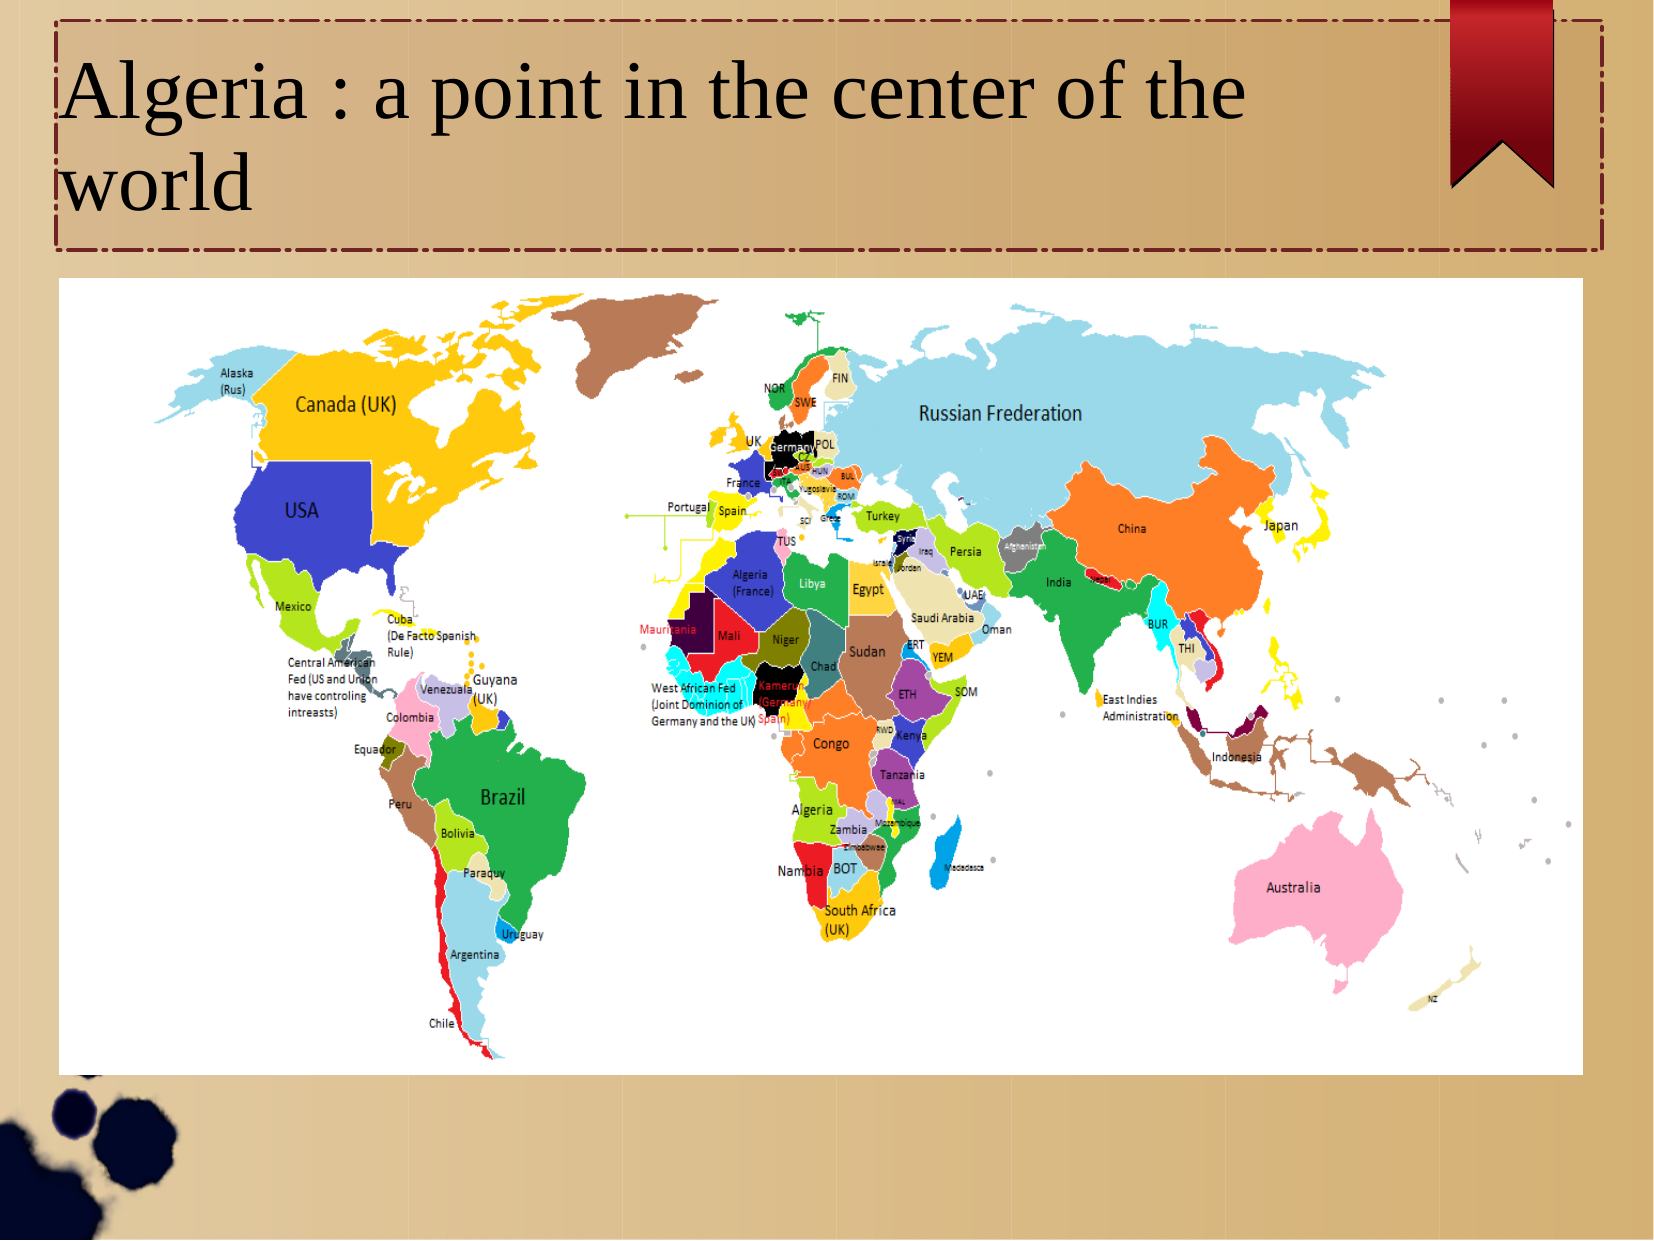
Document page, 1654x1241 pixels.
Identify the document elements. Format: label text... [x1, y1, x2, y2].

title Algeria : a point in the center of the world [59, 24, 1441, 249]
picture [59, 278, 1583, 1075]
